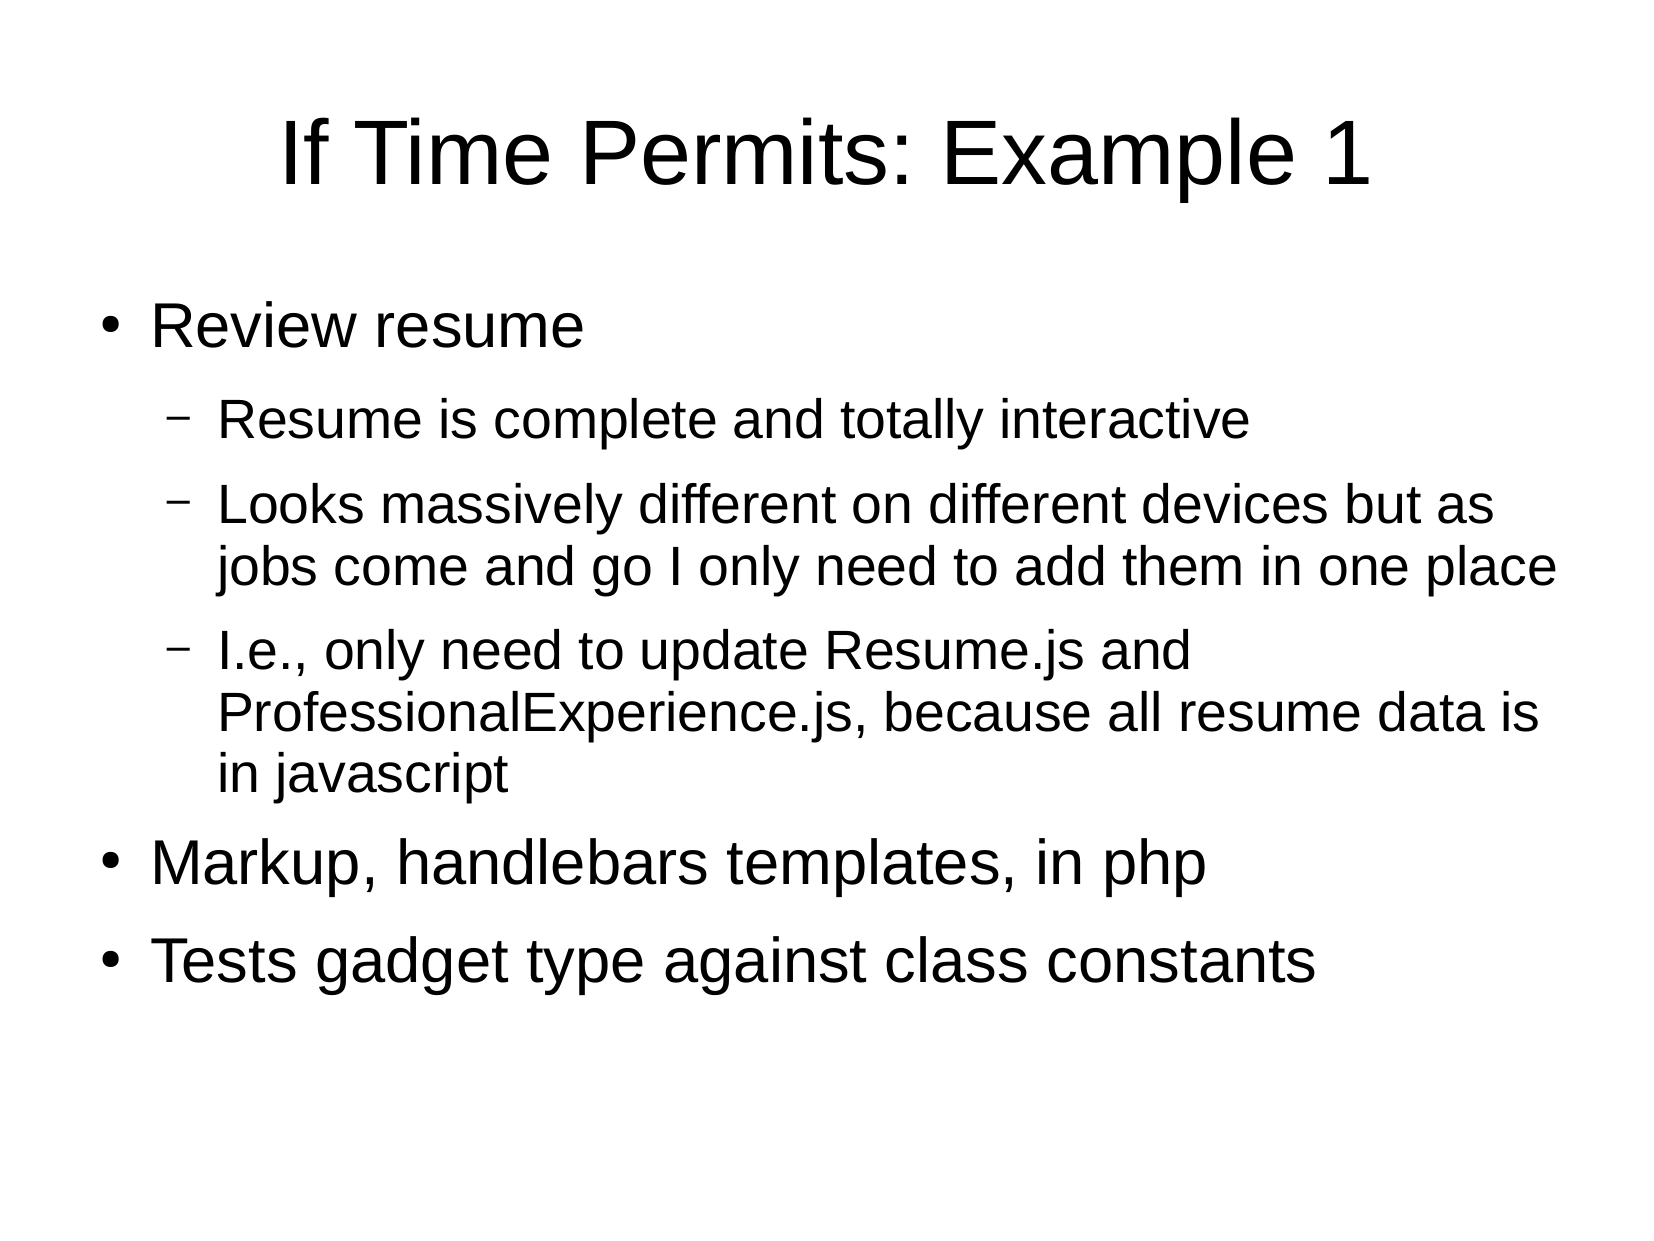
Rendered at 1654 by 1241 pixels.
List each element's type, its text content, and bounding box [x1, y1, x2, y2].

list Review resume Resume is complete and totally interactive Looks massively different on different devices but as jobs come and go I only need to add them in one place I.e., only need to update Resume.js and ProfessionalExperience.js, because all resume data is in javascript Markup, handlebars templates, in php Tests gadget type against class constants [82, 290, 1571, 1010]
title If Time Permits: Example 1 [82, 49, 1571, 257]
